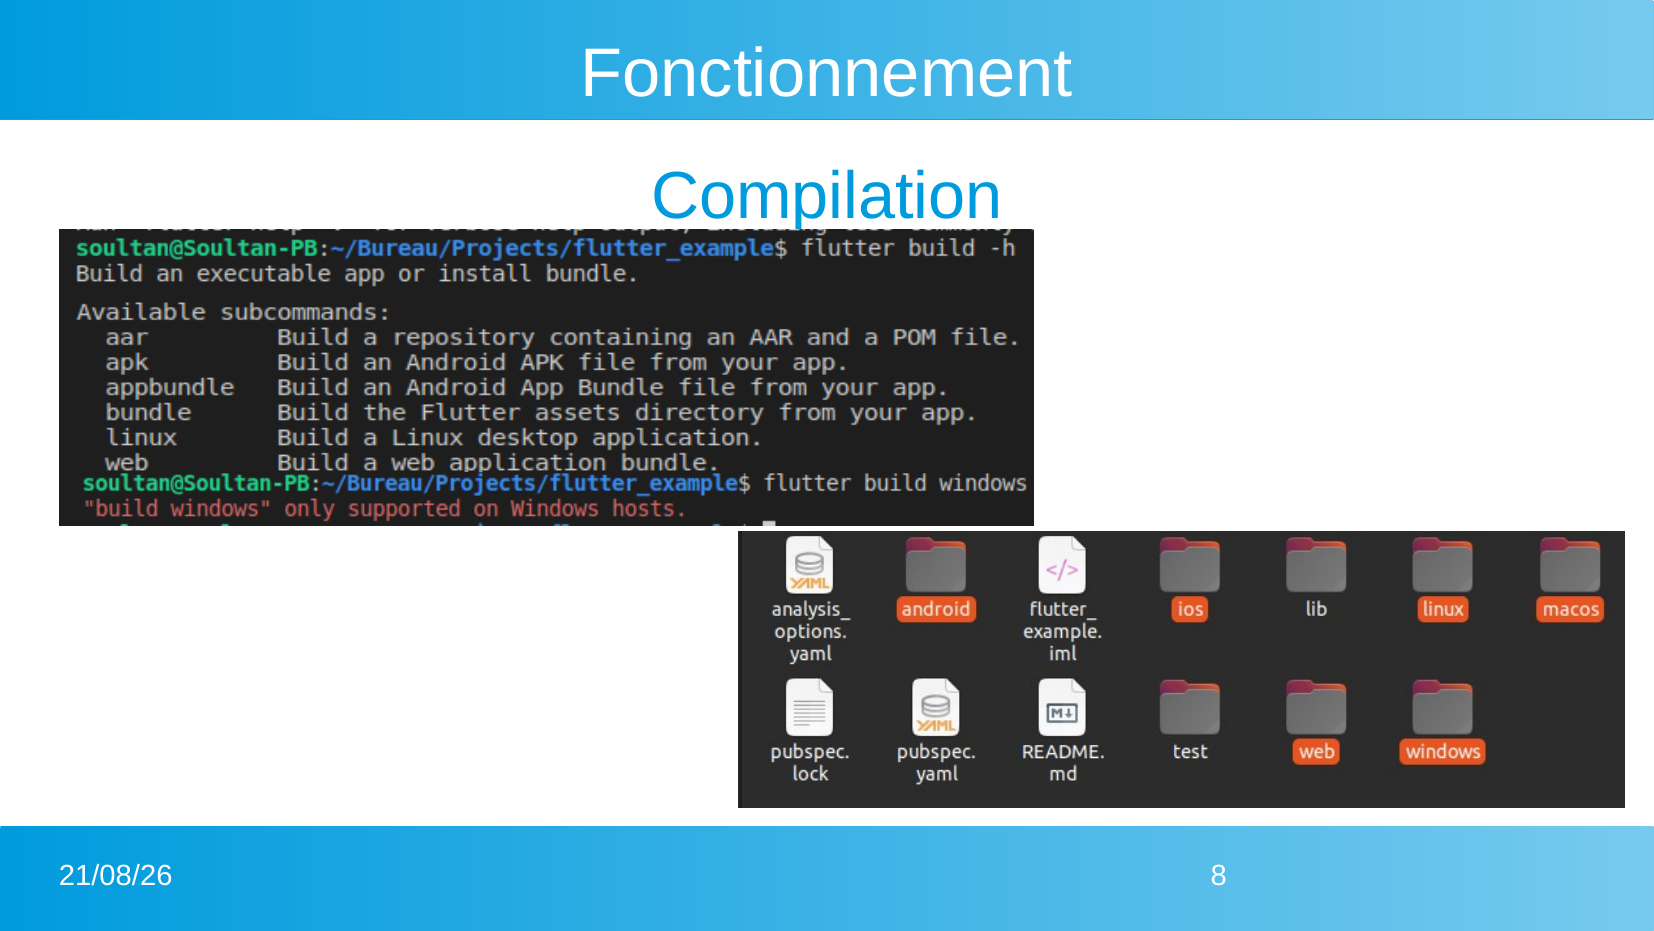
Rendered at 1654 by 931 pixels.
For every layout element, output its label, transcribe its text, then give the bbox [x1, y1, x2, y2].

picture [738, 531, 1625, 808]
picture [59, 229, 1034, 526]
text_box [1210, 856, 1595, 916]
subtitle Compilation [59, 147, 1595, 237]
text_box [59, 856, 443, 916]
title Fonctionnement [59, 29, 1595, 108]
